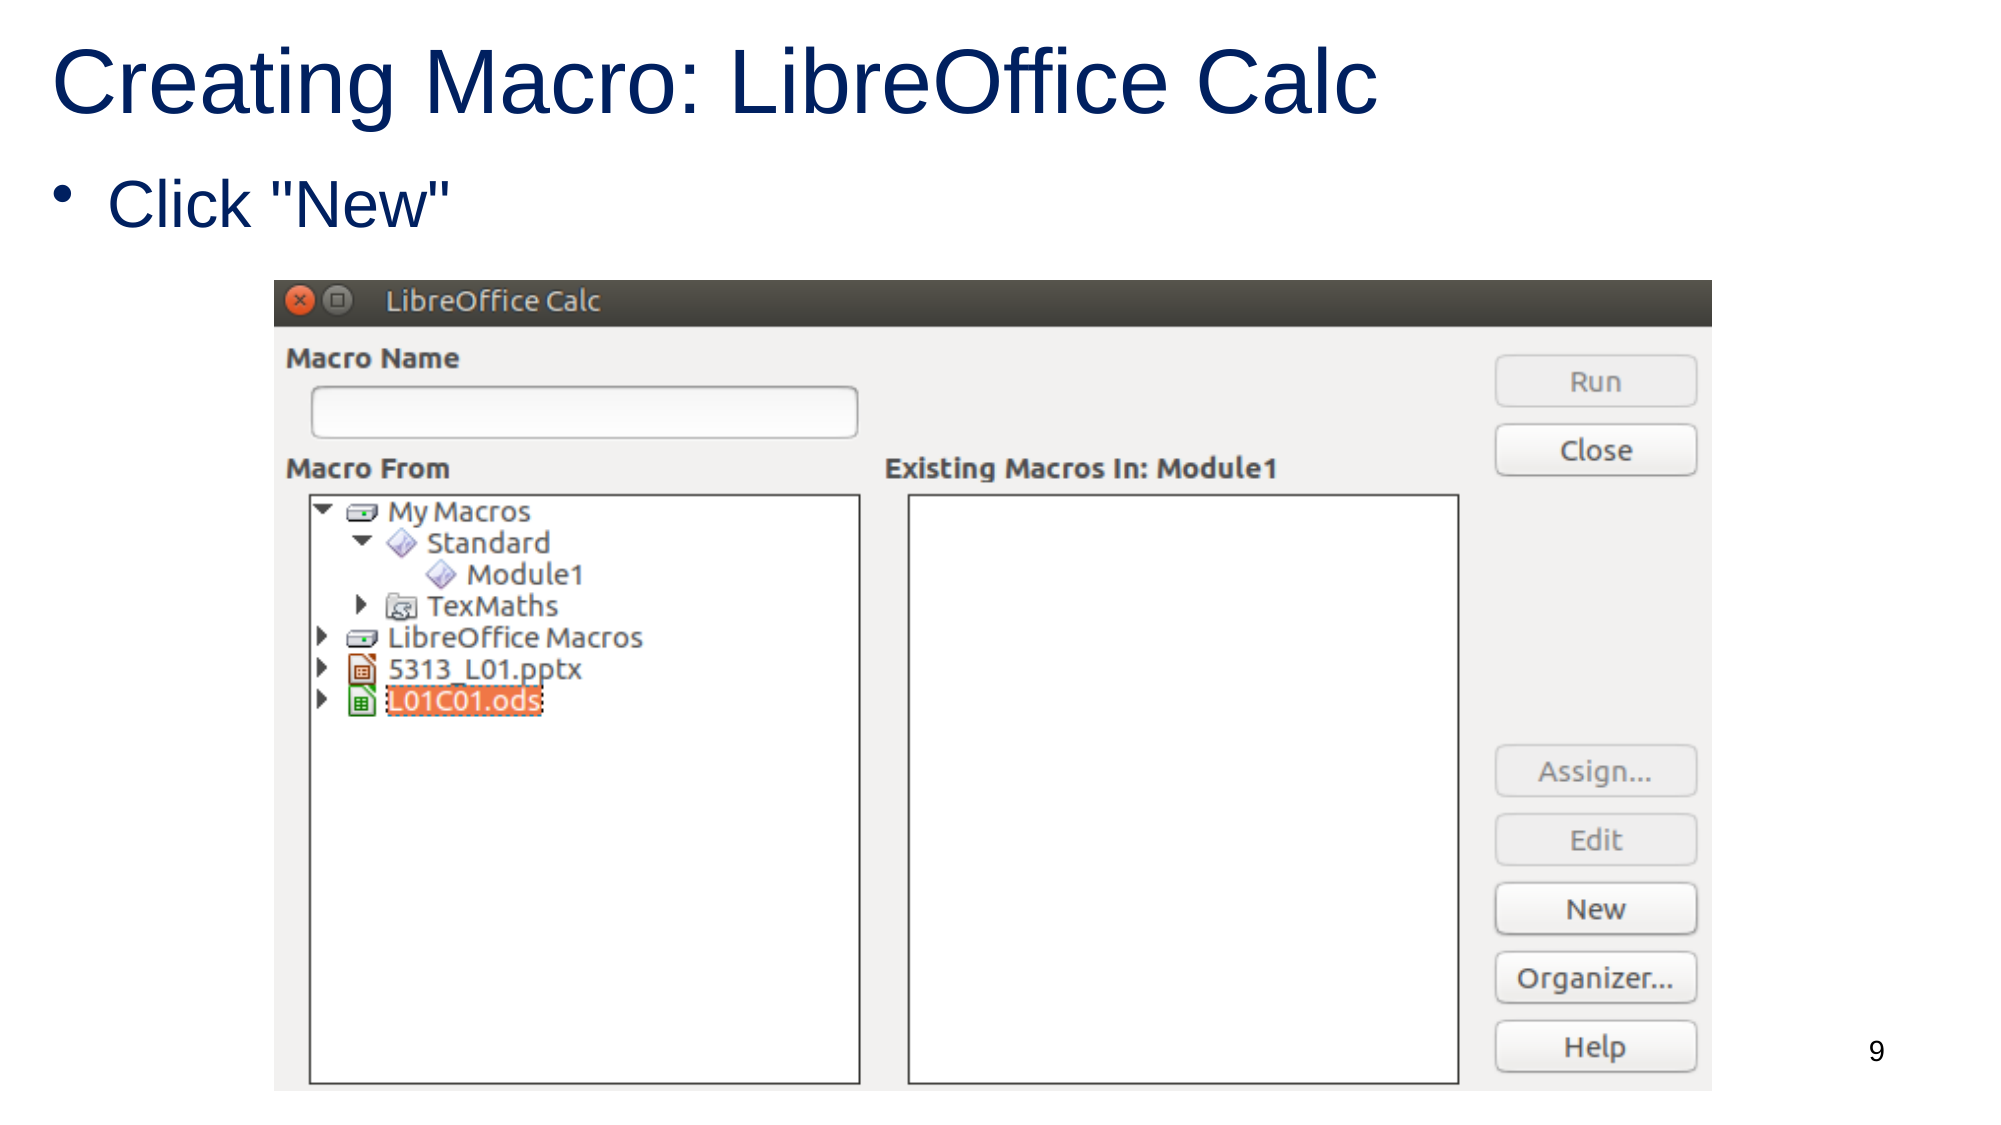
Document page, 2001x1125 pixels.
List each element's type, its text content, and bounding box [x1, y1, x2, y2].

list Click "New" [36, 153, 1970, 1005]
title Creating Macro: LibreOffice Calc [36, 28, 1968, 126]
slide_number <number> [1433, 1024, 1900, 1103]
picture [274, 280, 1712, 1091]
